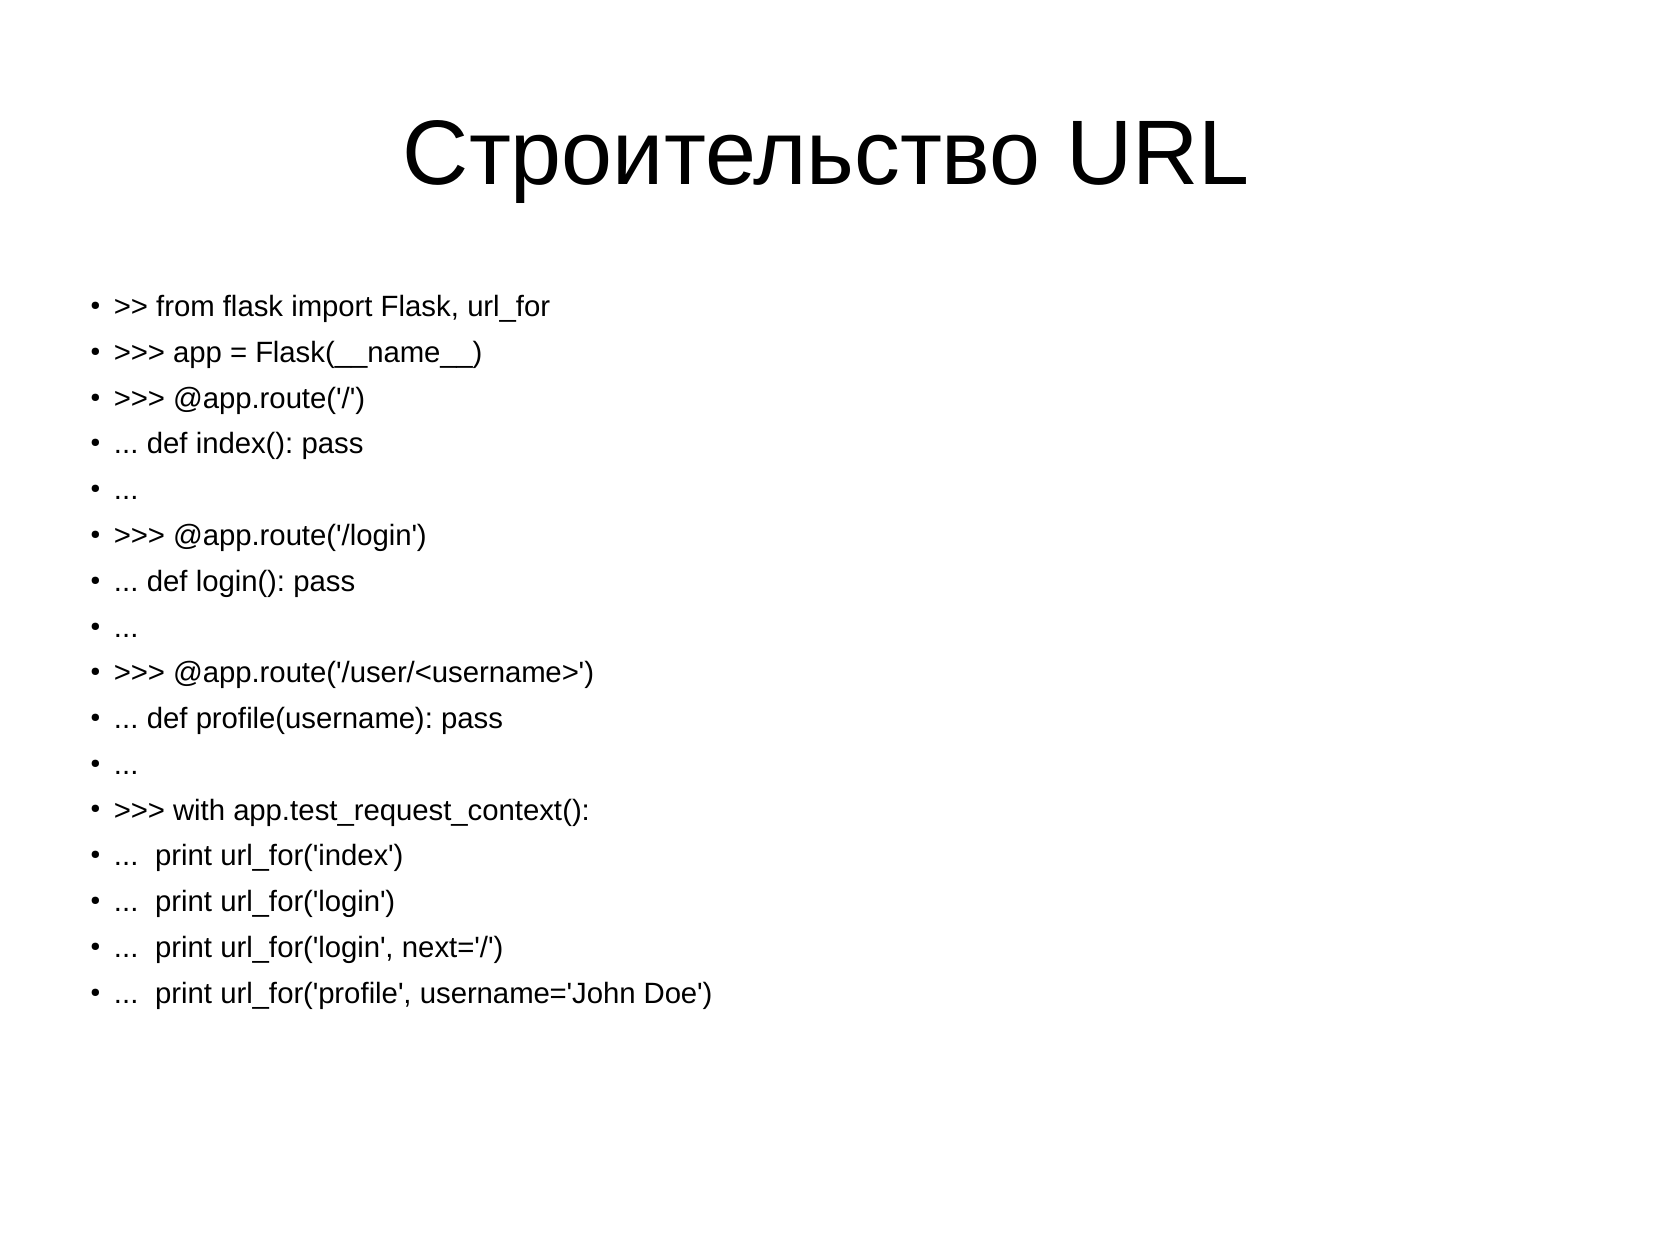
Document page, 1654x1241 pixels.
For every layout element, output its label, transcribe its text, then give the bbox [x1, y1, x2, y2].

title Строительство URL [82, 49, 1571, 257]
list >> from flask import Flask, url_for >>> app = Flask(__name__) >>> @app.route('/') ... def index(): pass ... >>> @app.route('/login') ... def login(): pass ... >>> @app.route('/user/<username>') ... def profile(username): pass ... >>> with app.test_request_context(): ... print url_for('index') ... print url_for('login') ... print url_for('login', next='/') ... print url_for('profile', username='John Doe') [82, 290, 1571, 1010]
